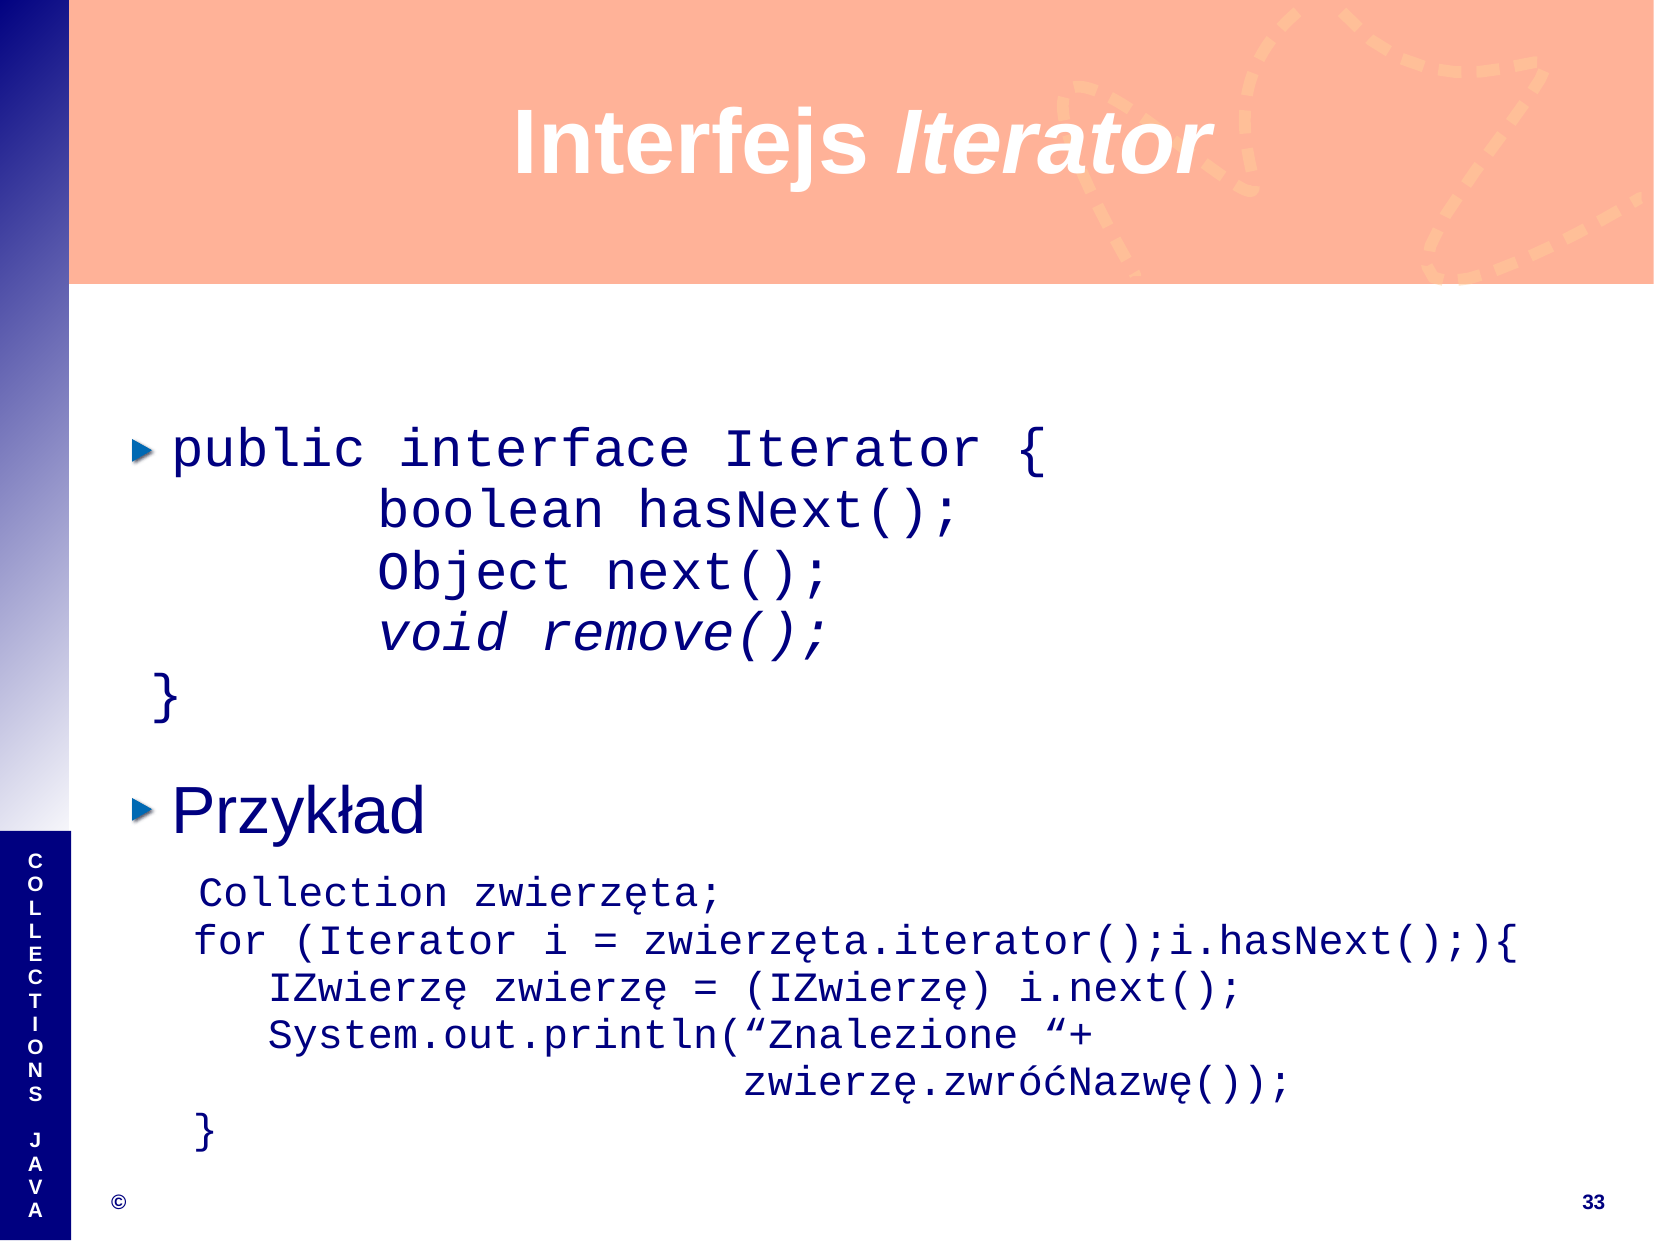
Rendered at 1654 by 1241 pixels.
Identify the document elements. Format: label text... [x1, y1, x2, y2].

text_box C O L L E C T I O N S J A V A [0, 830, 71, 1241]
title Interfejs Iterator [70, 37, 1654, 246]
list public interface Iterator { boolean hasNext(); Object next(); void remove(); } Przykład Collection zwierzęta; for (Iterator i = zwierzęta.iterator();i.hasNext();){ IZwierzę zwierzę = (IZwierzę) i.next(); System.out.println(“Znalezione “+ zwierzę.zwróćNazwę()); } [100, 421, 1625, 1125]
